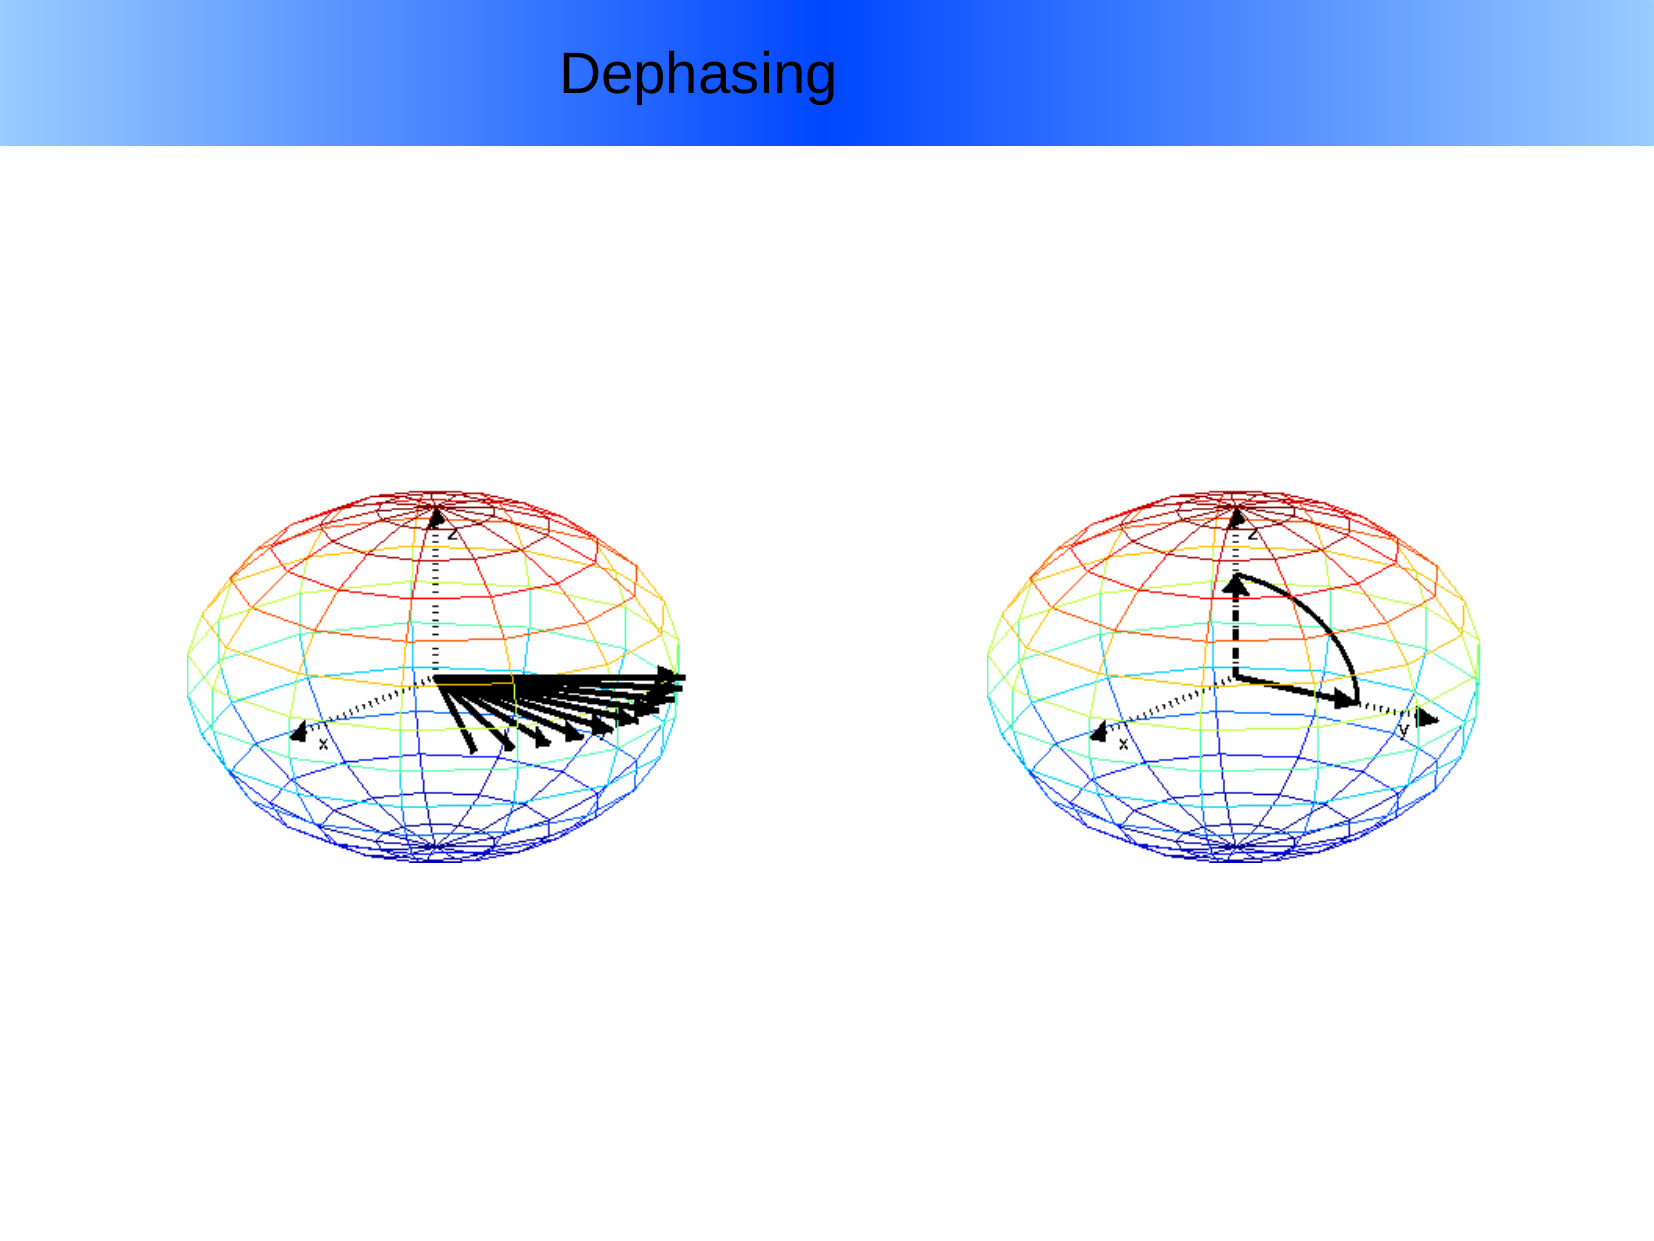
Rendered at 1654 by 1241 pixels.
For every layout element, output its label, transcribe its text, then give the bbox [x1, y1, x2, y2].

text_box [0, 0, 1654, 146]
text_box Dephasing [544, 33, 854, 121]
picture [187, 485, 697, 863]
picture [987, 485, 1485, 863]
